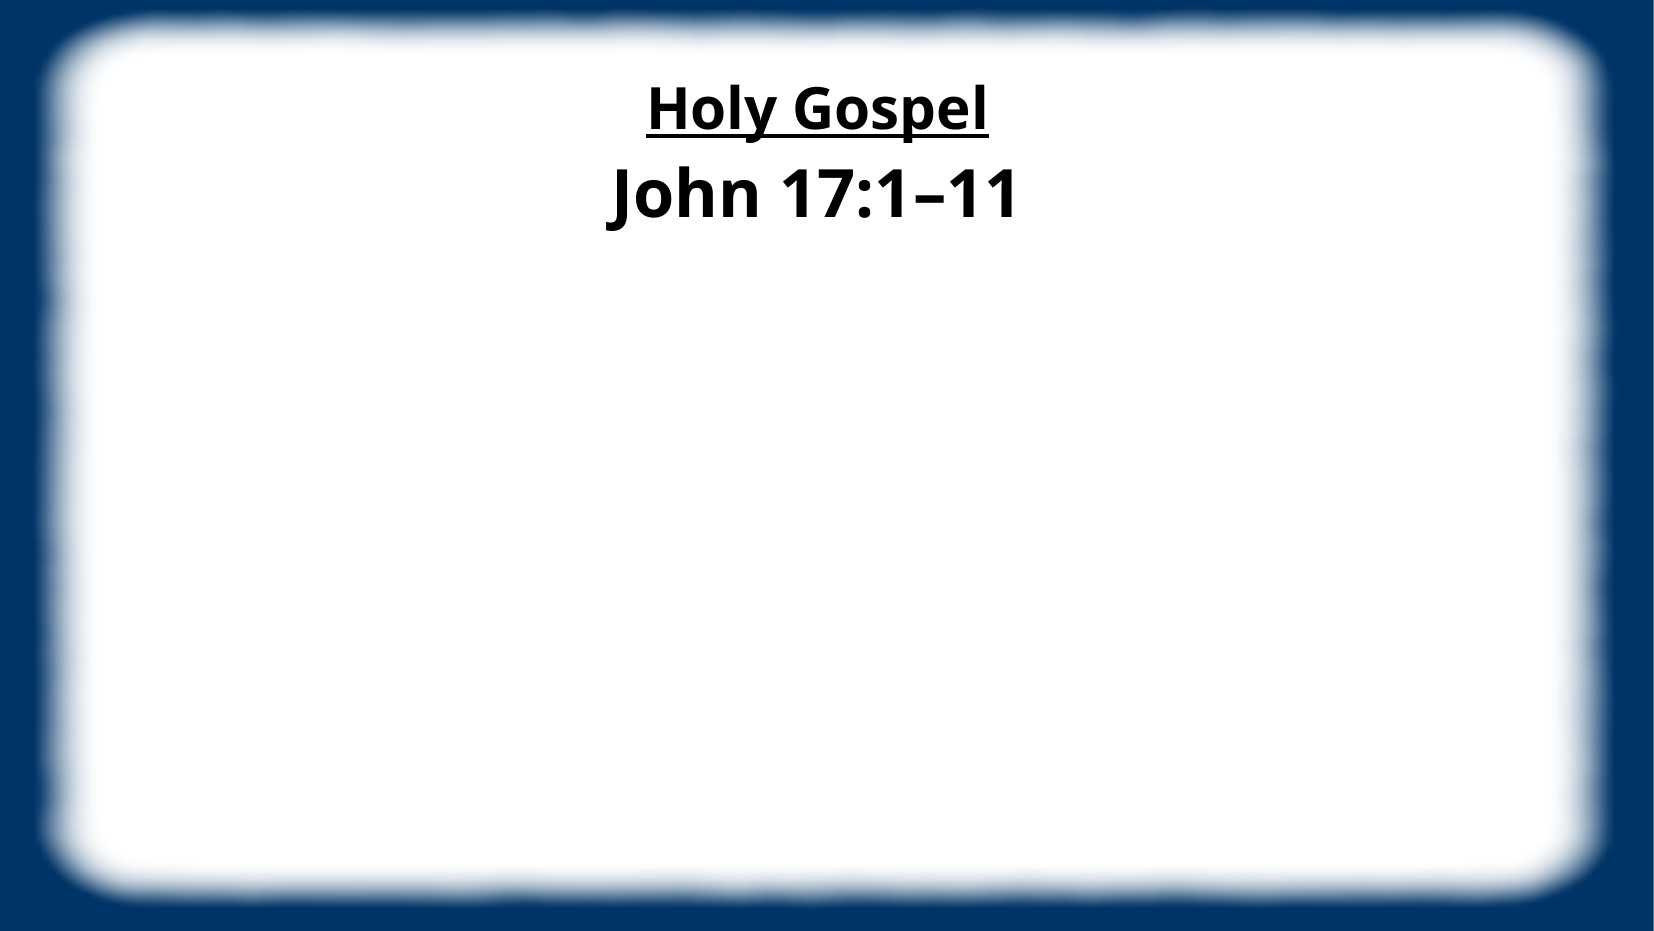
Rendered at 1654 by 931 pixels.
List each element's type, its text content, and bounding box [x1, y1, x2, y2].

picture [0, 0, 1654, 931]
text_box Holy Gospel John 17:1–11 [90, 60, 1546, 241]
